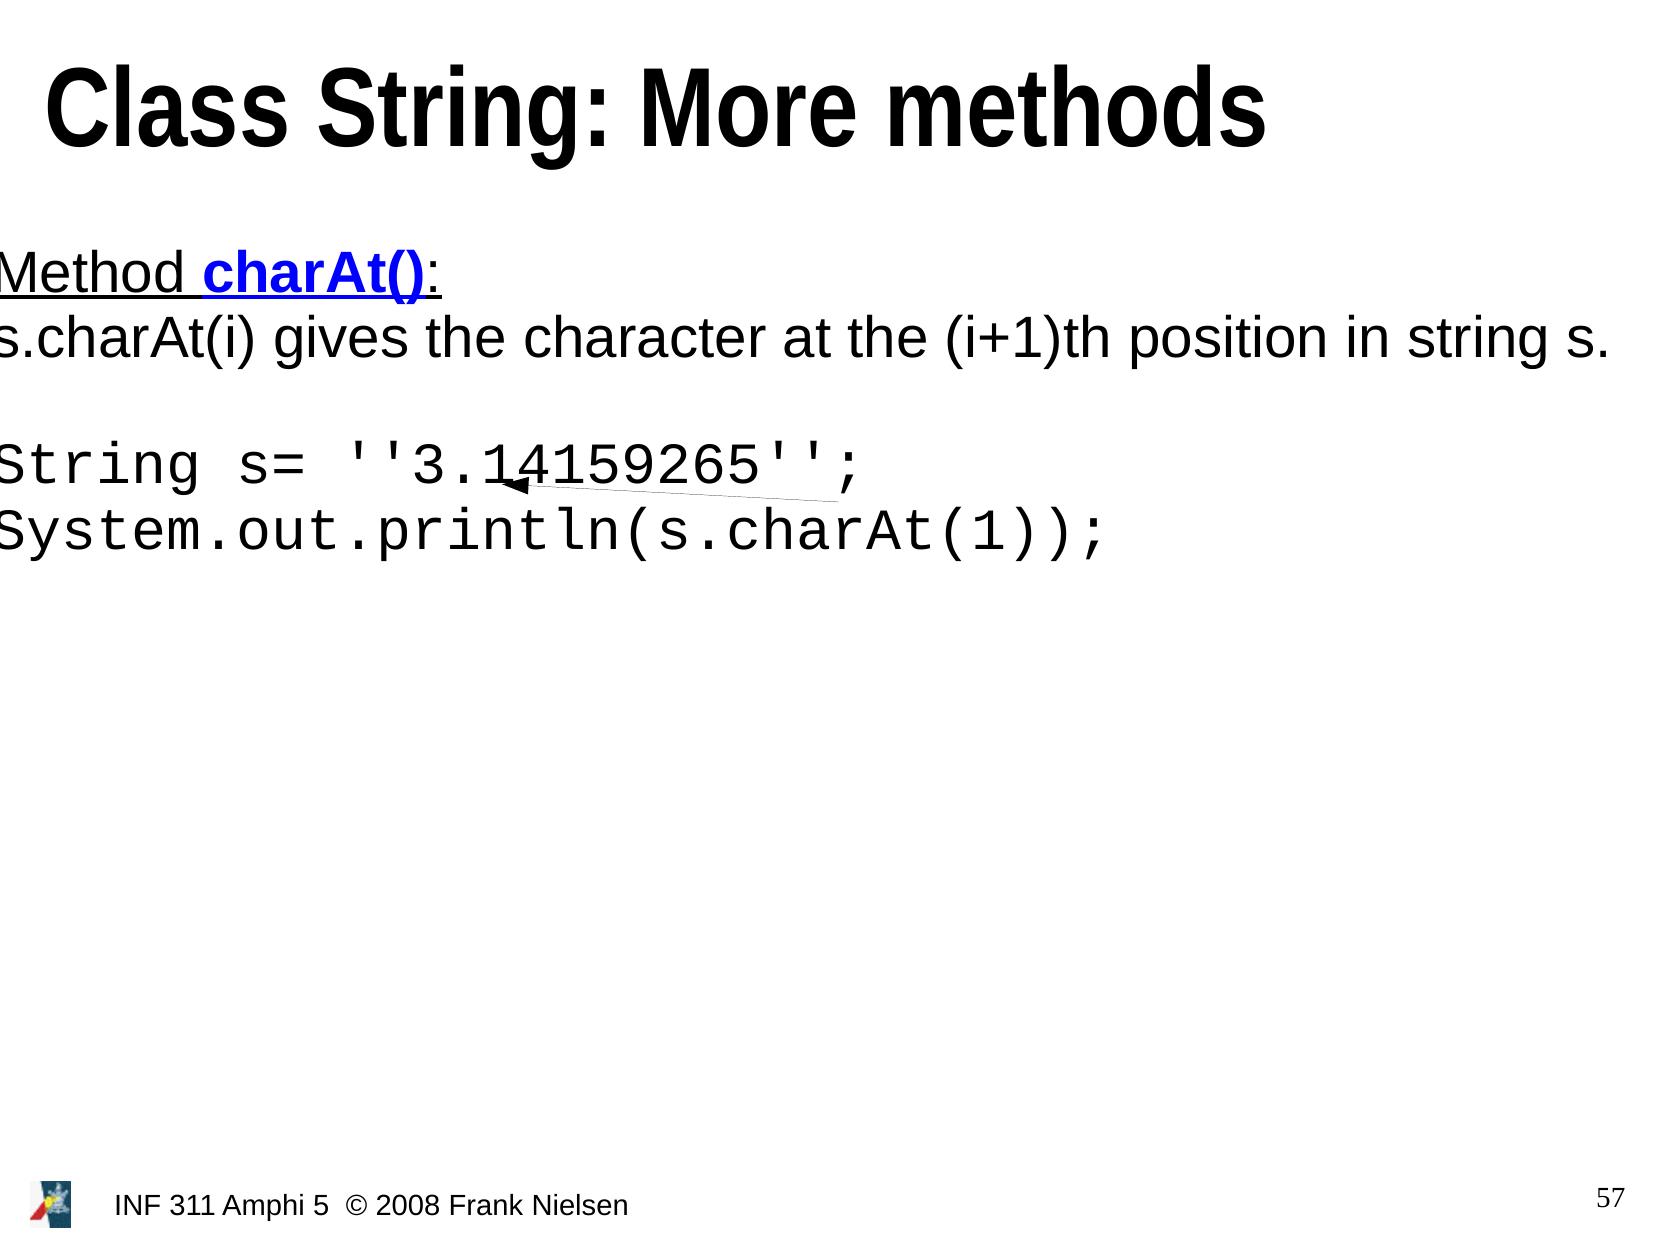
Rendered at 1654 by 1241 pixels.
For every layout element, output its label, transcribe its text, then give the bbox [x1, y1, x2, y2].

text_box Method charAt(): s.charAt(i) gives the character at the (i+1)th position in string s. String s= ''3.14159265''; System.out.println(s.charAt(1)); [0, 232, 1629, 824]
picture [29, 1181, 71, 1228]
text_box Class String: More methods [29, 33, 1284, 178]
